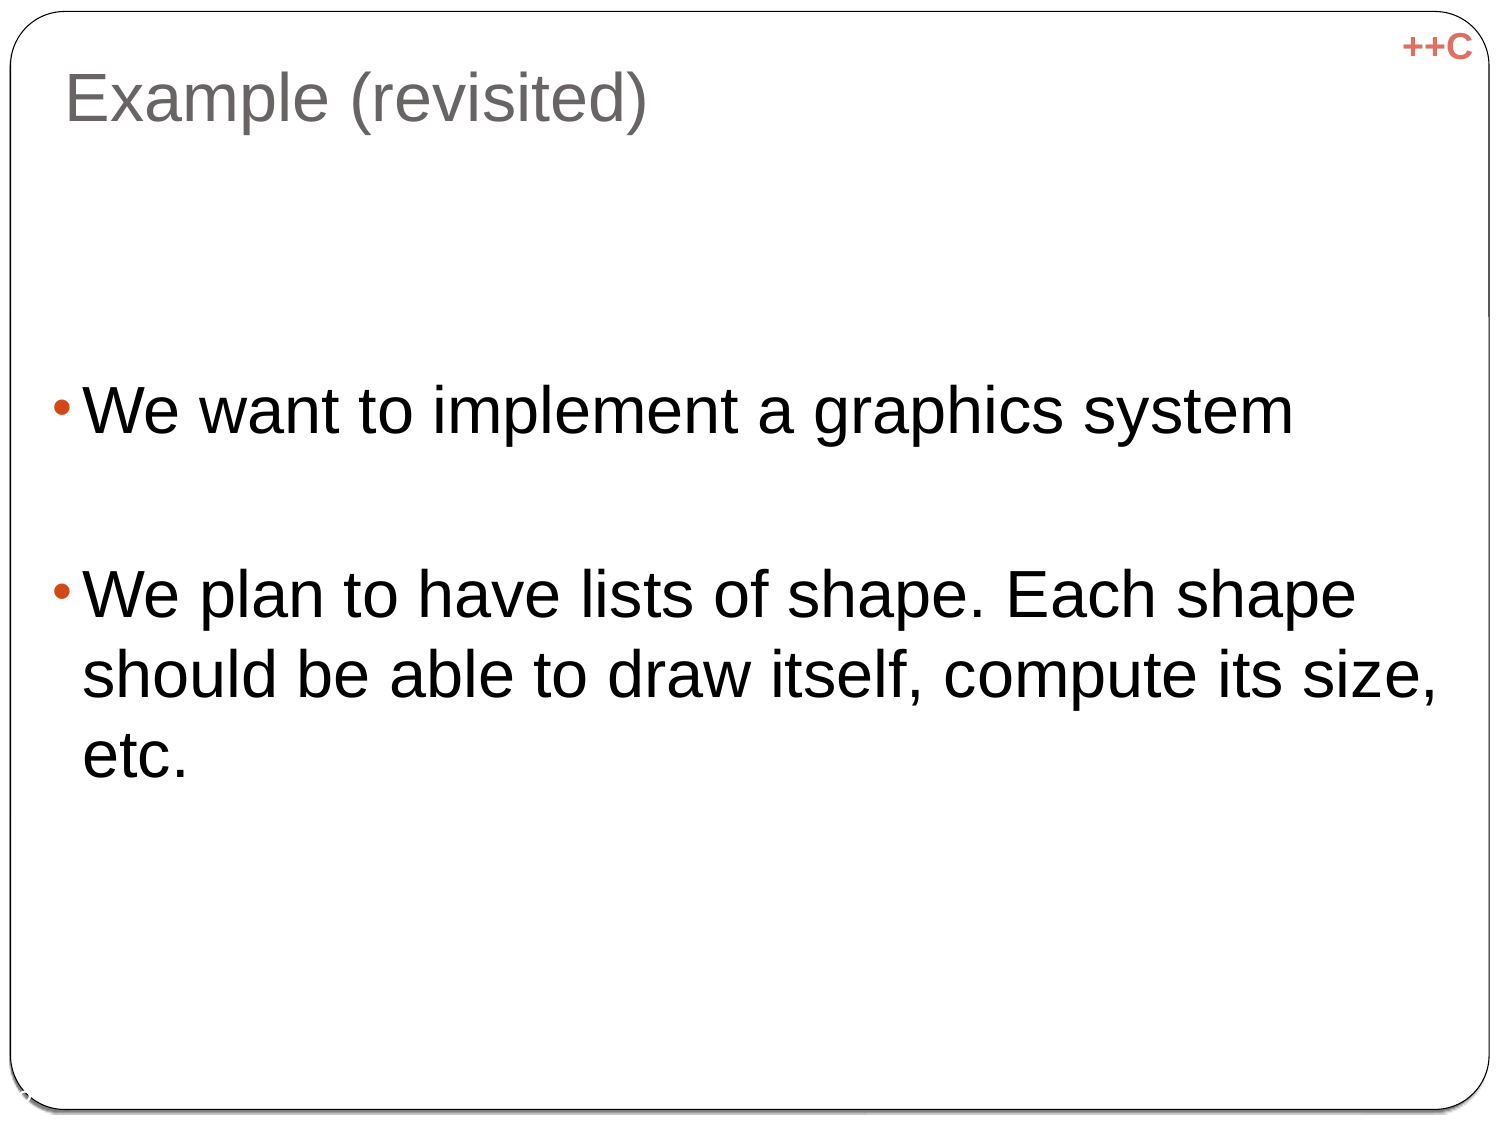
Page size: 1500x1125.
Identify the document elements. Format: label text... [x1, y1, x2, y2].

slide_number <number> [0, 1074, 50, 1125]
title Example (revisited) [50, 45, 1450, 150]
list We want to implement a graphics system We plan to have lists of shape. Each shape should be able to draw itself, compute its size, etc. [37, 162, 1463, 1088]
